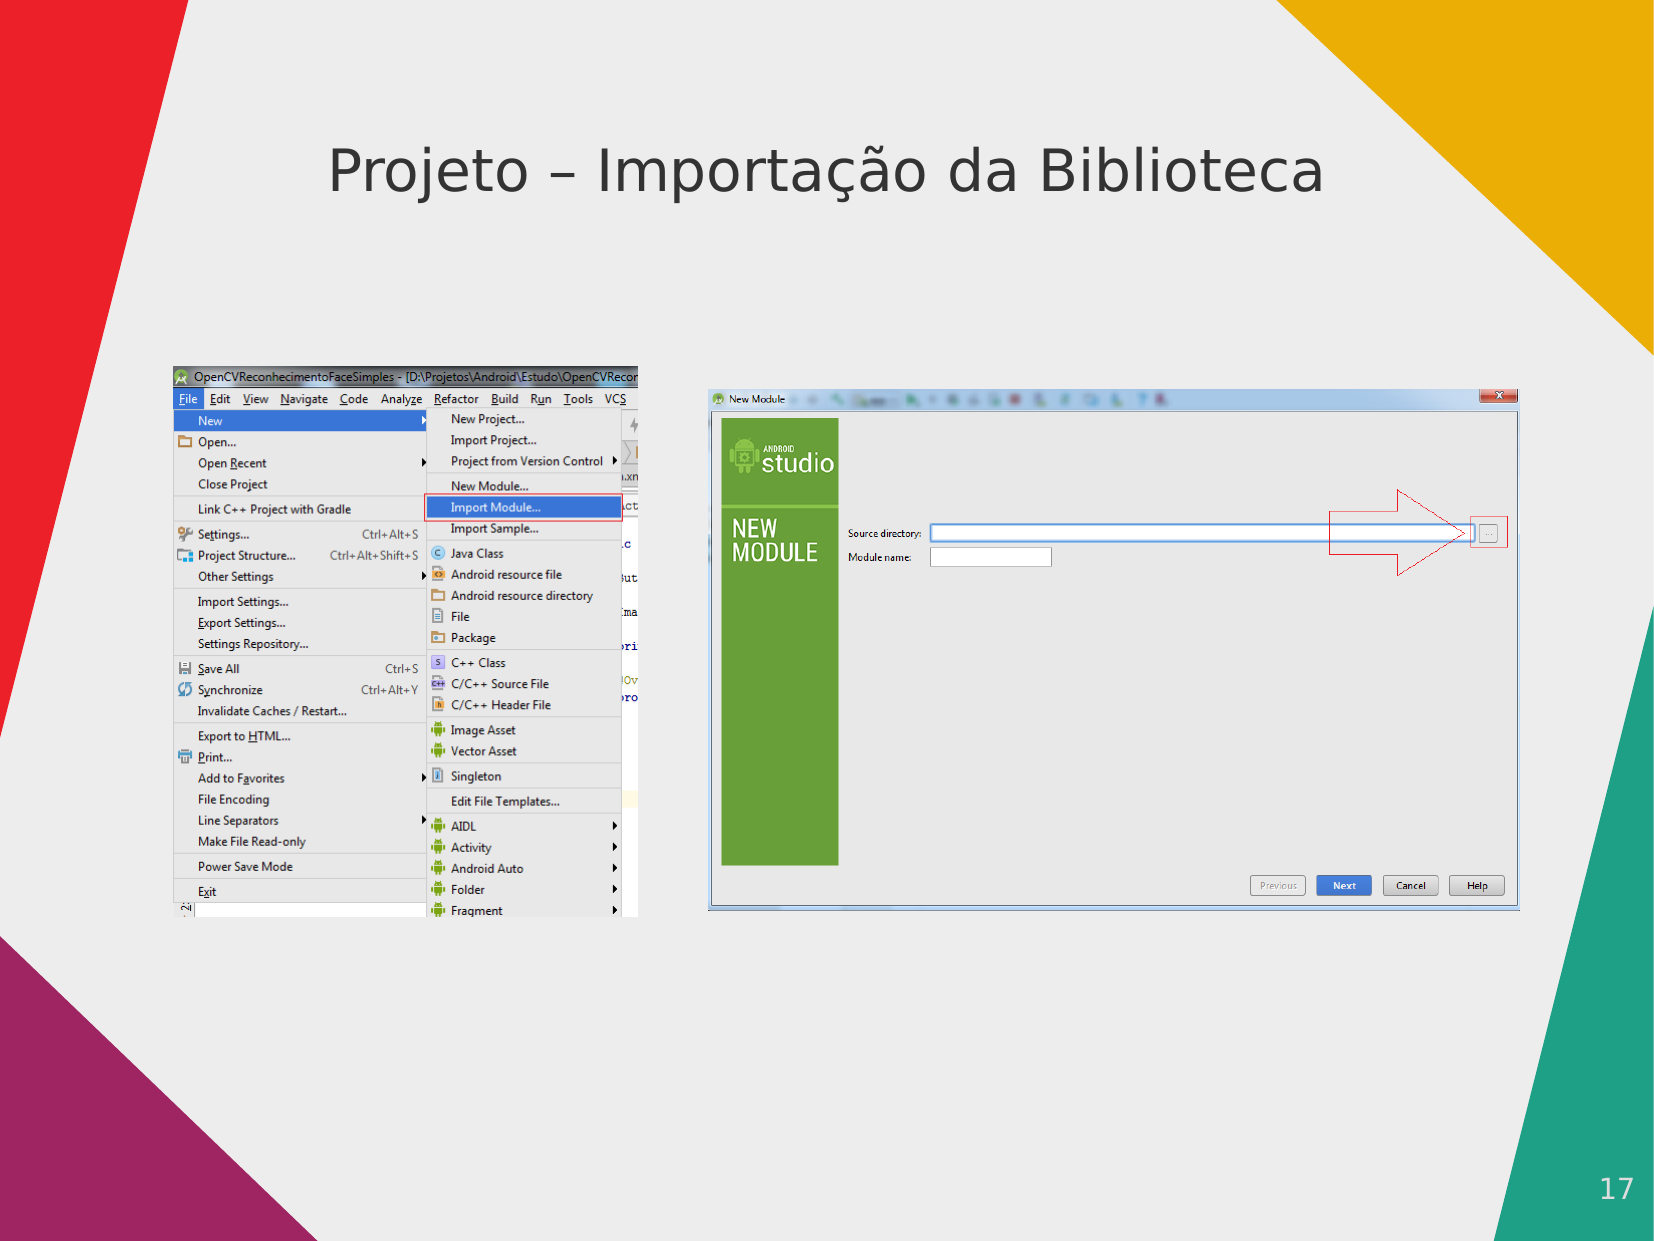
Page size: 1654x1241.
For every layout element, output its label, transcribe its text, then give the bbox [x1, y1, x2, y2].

picture [708, 389, 1520, 911]
title Projeto – Importação da Biblioteca [114, 73, 1539, 271]
picture [173, 366, 638, 917]
